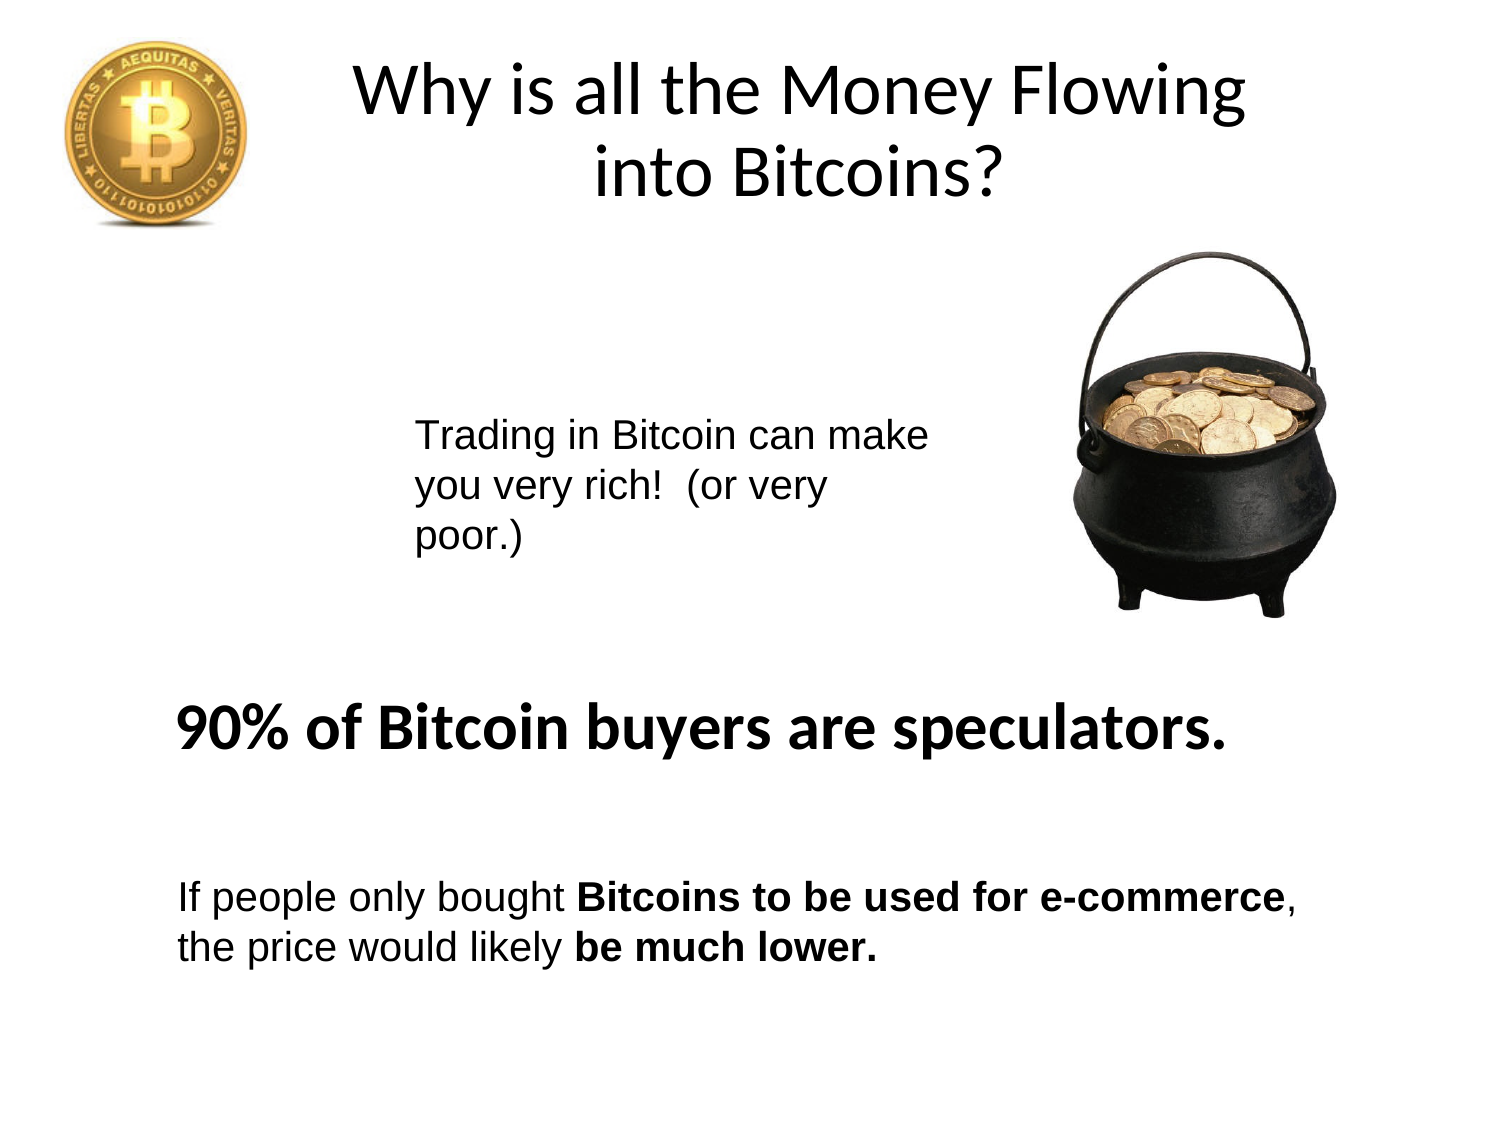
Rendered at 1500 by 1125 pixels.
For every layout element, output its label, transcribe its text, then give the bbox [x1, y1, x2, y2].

picture [1012, 212, 1402, 635]
picture [62, 37, 250, 230]
text_box If people only bought Bitcoins to be used for e-commerce, the price would likely be much lower. [162, 862, 1375, 978]
text_box Trading in Bitcoin can make you very rich! (or very poor.) [399, 399, 963, 566]
text_box Why is all the Money Flowing into Bitcoins? [275, 37, 1326, 225]
text_box 90% of Bitcoin buyers are speculators. [150, 674, 1363, 771]
